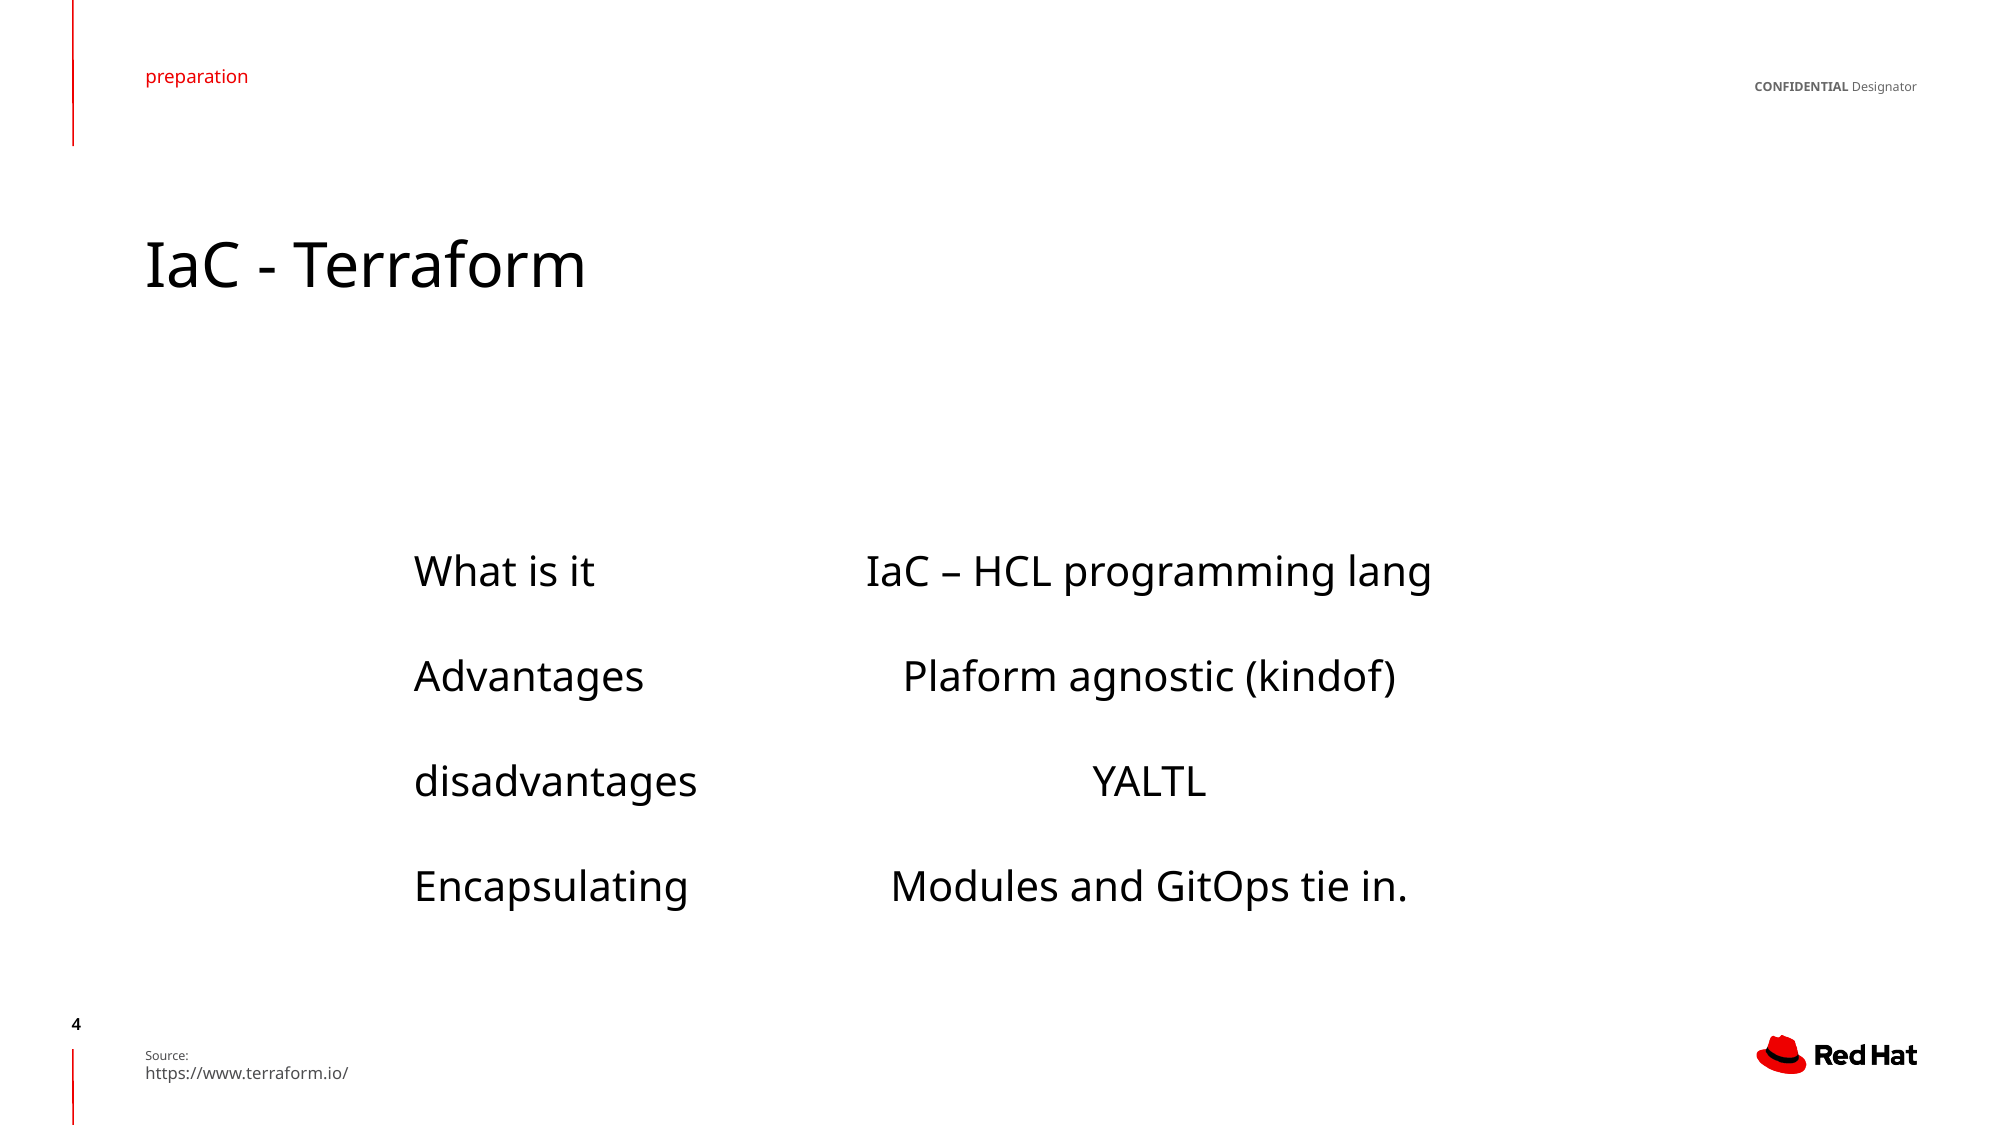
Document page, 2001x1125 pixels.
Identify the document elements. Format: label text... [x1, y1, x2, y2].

picture [1756, 1035, 1917, 1074]
title IaC – HCL programming lang Plaform agnostic (kindof) YALTL Modules and GitOps tie in. [804, 489, 1495, 901]
text_box CONFIDENTIAL Designator [1651, 44, 1918, 94]
title IaC - Terraform [73, 198, 1713, 440]
subtitle preparation [73, 9, 918, 143]
text_box Source: https://www.terraform.io/ [145, 1011, 1652, 1104]
title What is it Advantages disadvantages Encapsulating [413, 489, 748, 901]
